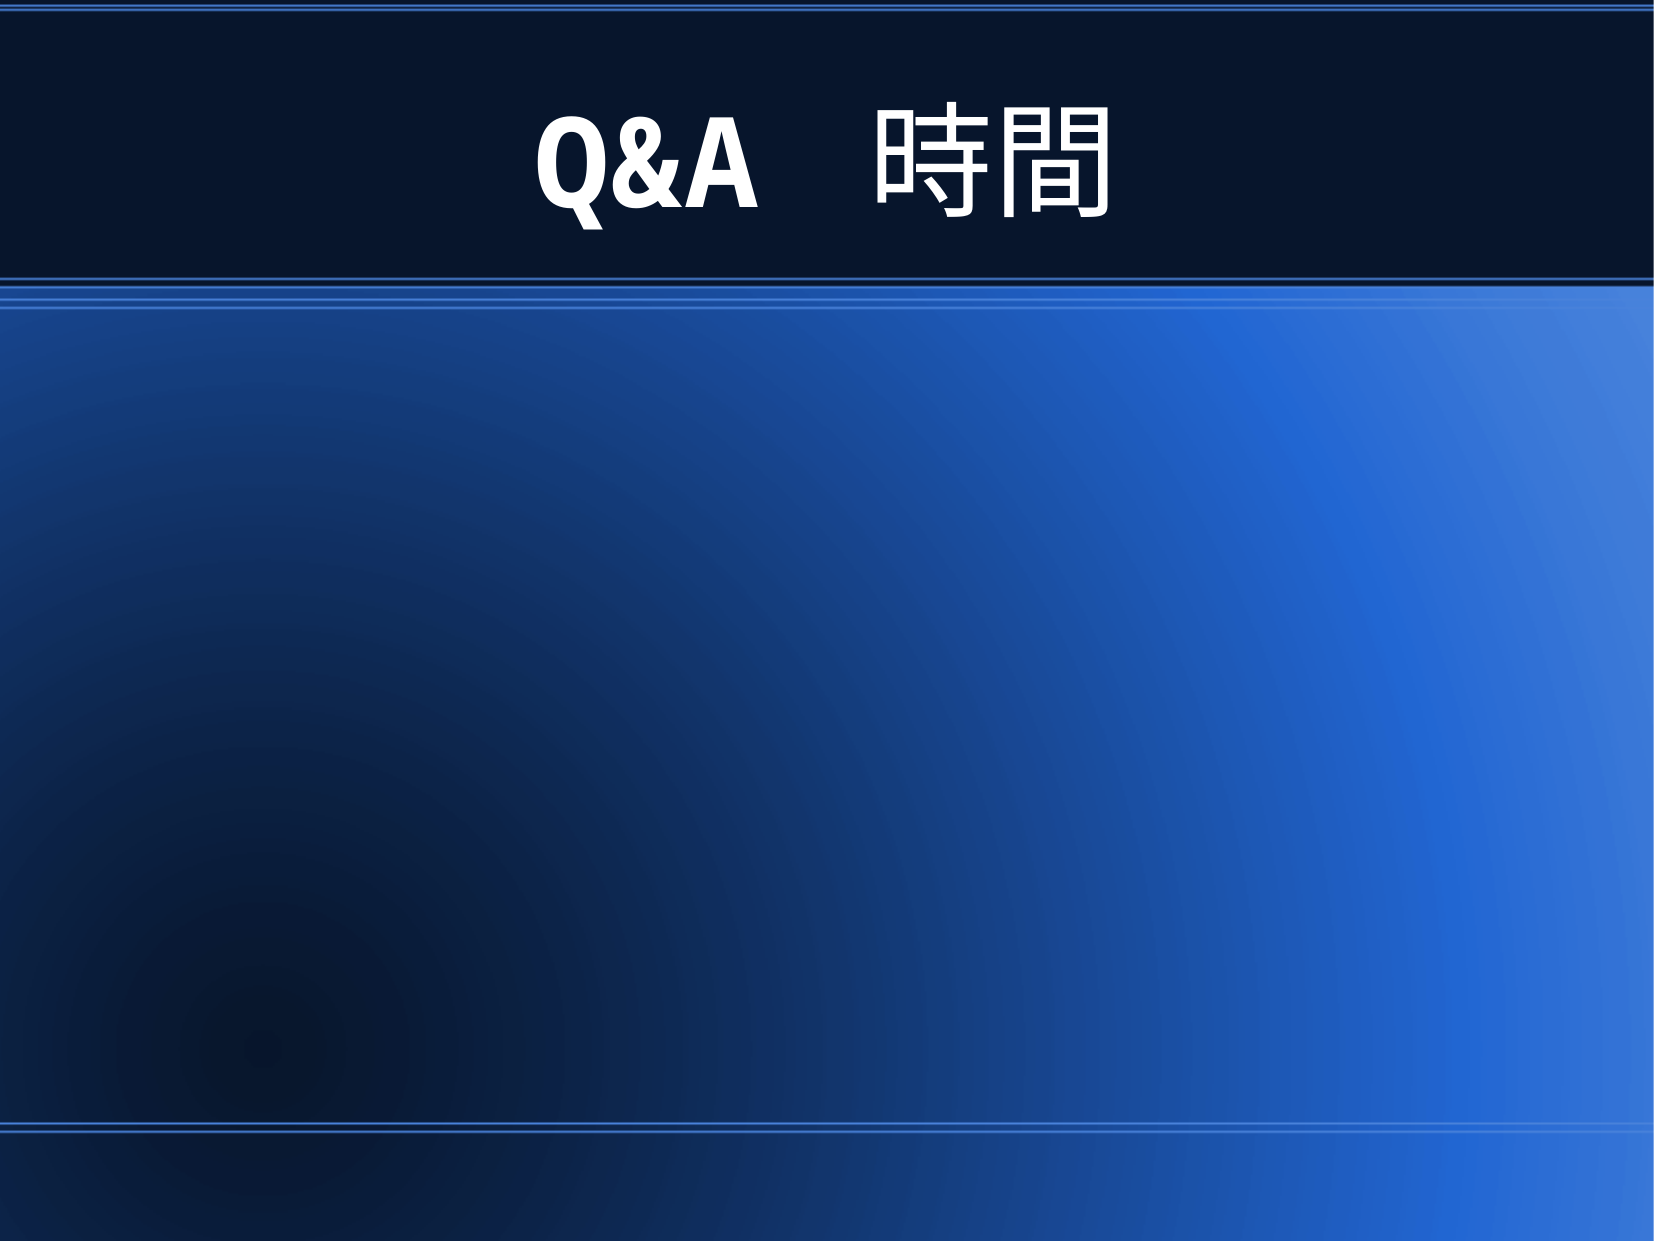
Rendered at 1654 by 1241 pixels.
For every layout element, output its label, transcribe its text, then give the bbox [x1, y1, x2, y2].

title Q&A 時間 [82, 49, 1571, 257]
picture [0, 0, 1654, 1241]
